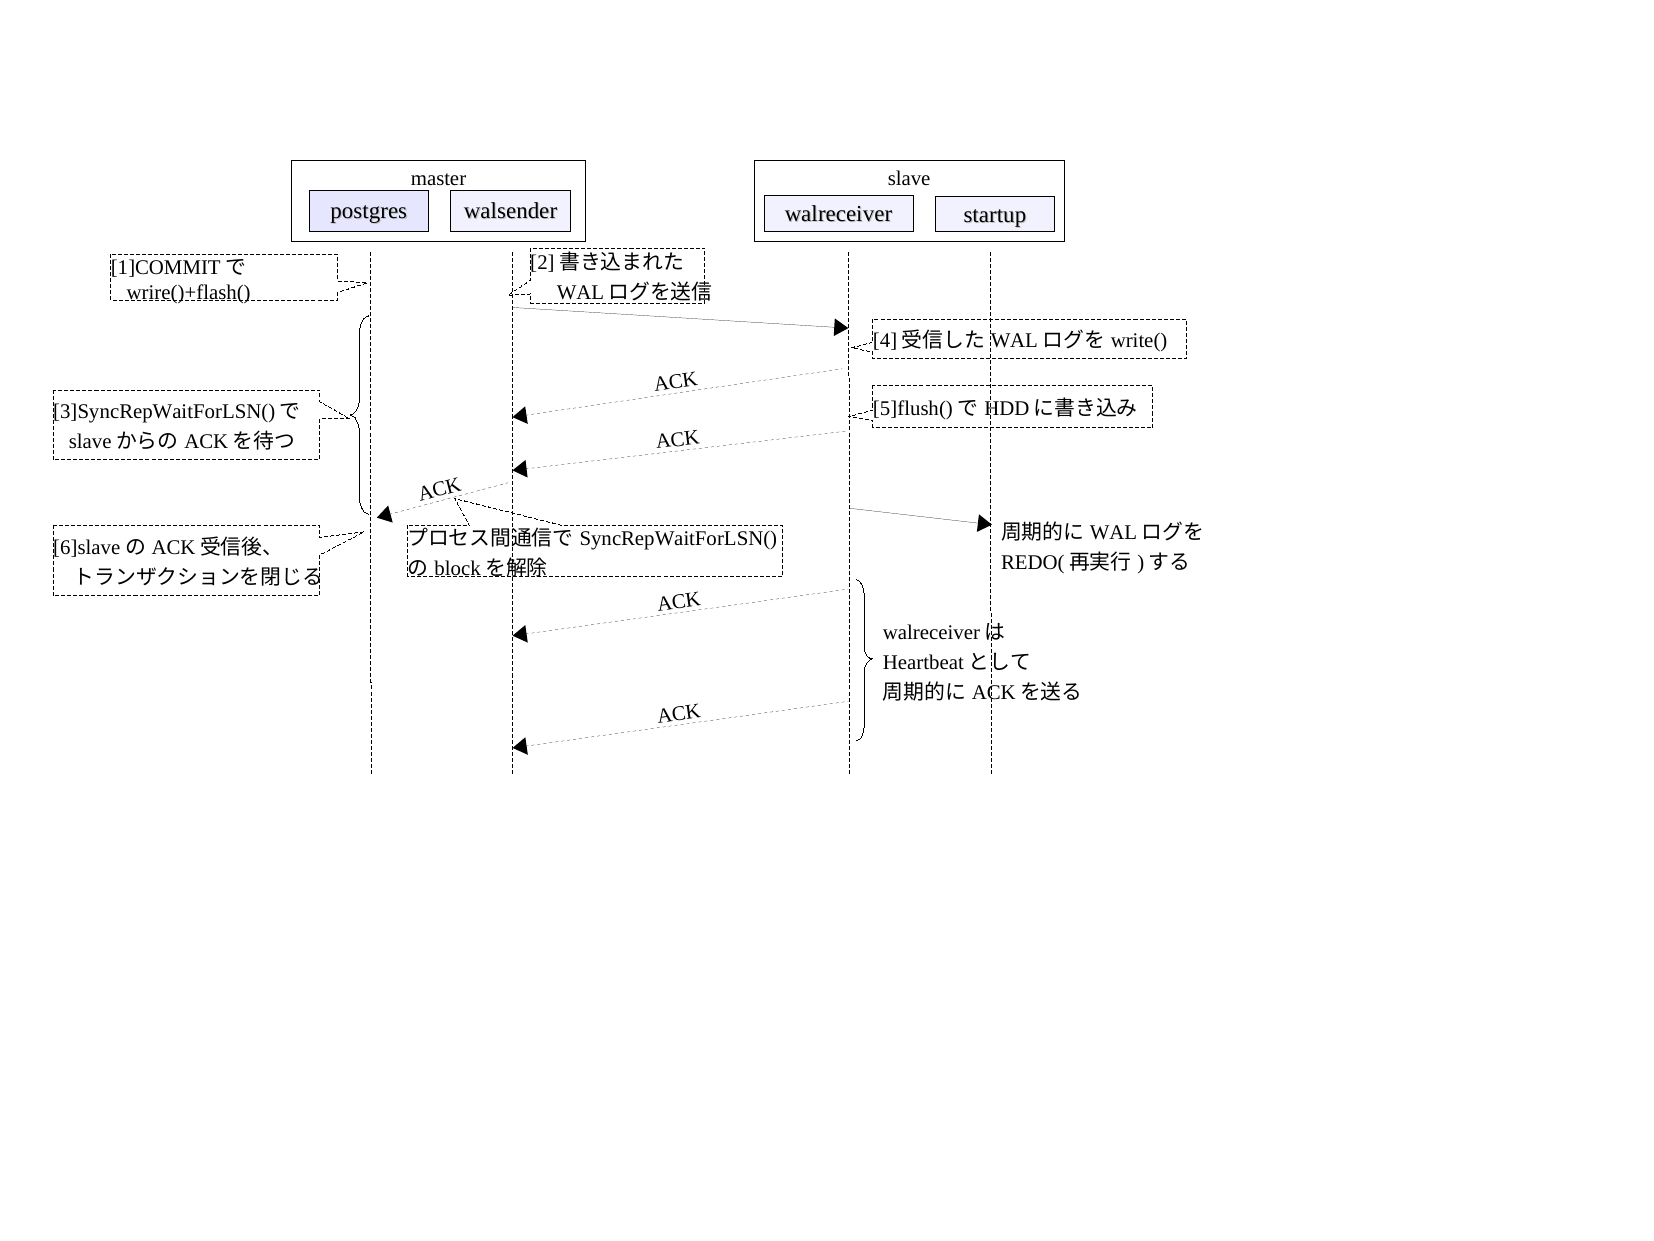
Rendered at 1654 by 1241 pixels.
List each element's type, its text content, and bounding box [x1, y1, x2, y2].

text_box プロセス間通信でSyncRepWaitForLSN() のblockを解除 [407, 498, 783, 577]
text_box [2]書き込まれた WALログを送信 [507, 248, 705, 304]
text_box [4]受信したWALログをwrite() [851, 319, 1187, 359]
text_box 周期的にWALログを REDO(再実行)する [1001, 515, 1188, 566]
text_box walsender [450, 190, 571, 232]
text_box master [291, 160, 586, 242]
text_box slave [754, 160, 1065, 242]
text_box [1]COMMITで wrire()+flash() [110, 254, 368, 301]
text_box walreceiver [764, 195, 914, 232]
text_box walreceiverは Heartbeatとして 周期的にACKを送る [882, 615, 1070, 691]
text_box startup [935, 196, 1055, 232]
text_box [5]flush()でHDDに書き込み [848, 385, 1153, 428]
text_box postgres [309, 190, 429, 232]
text_box [6]slaveのACK受信後、 トランザクションを閉じる [53, 525, 365, 596]
text_box [3]SyncRepWaitForLSN()で slaveからのACKを待つ [53, 390, 350, 460]
